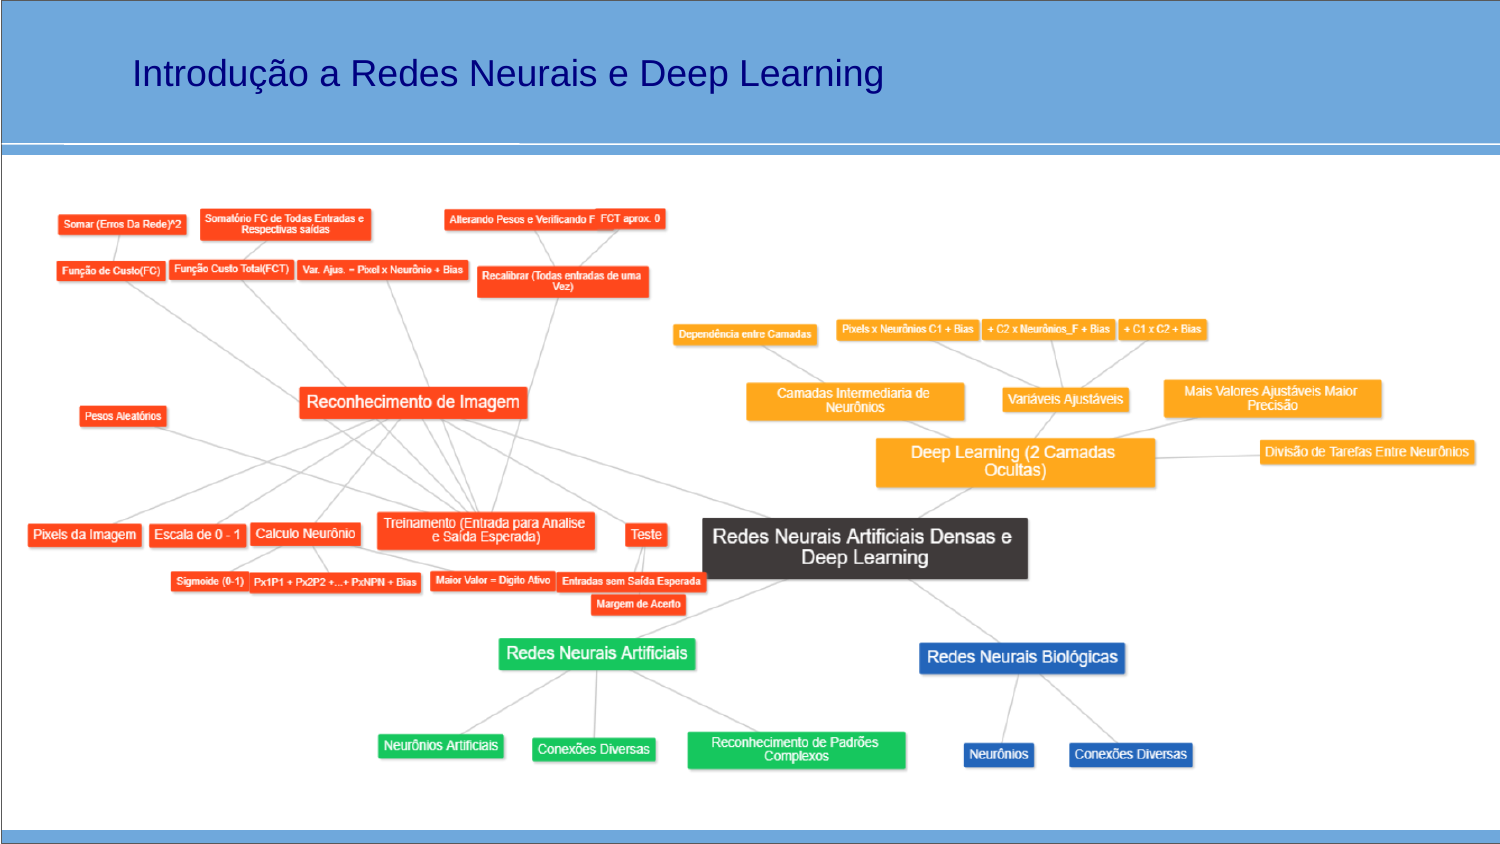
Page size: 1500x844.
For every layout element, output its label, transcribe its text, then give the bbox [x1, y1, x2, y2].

text_box [1, 145, 1500, 844]
picture [2, 155, 1500, 830]
text_box [1, 0, 1500, 143]
text_box Introdução a Redes Neurais e Deep Learning [117, 34, 1426, 143]
